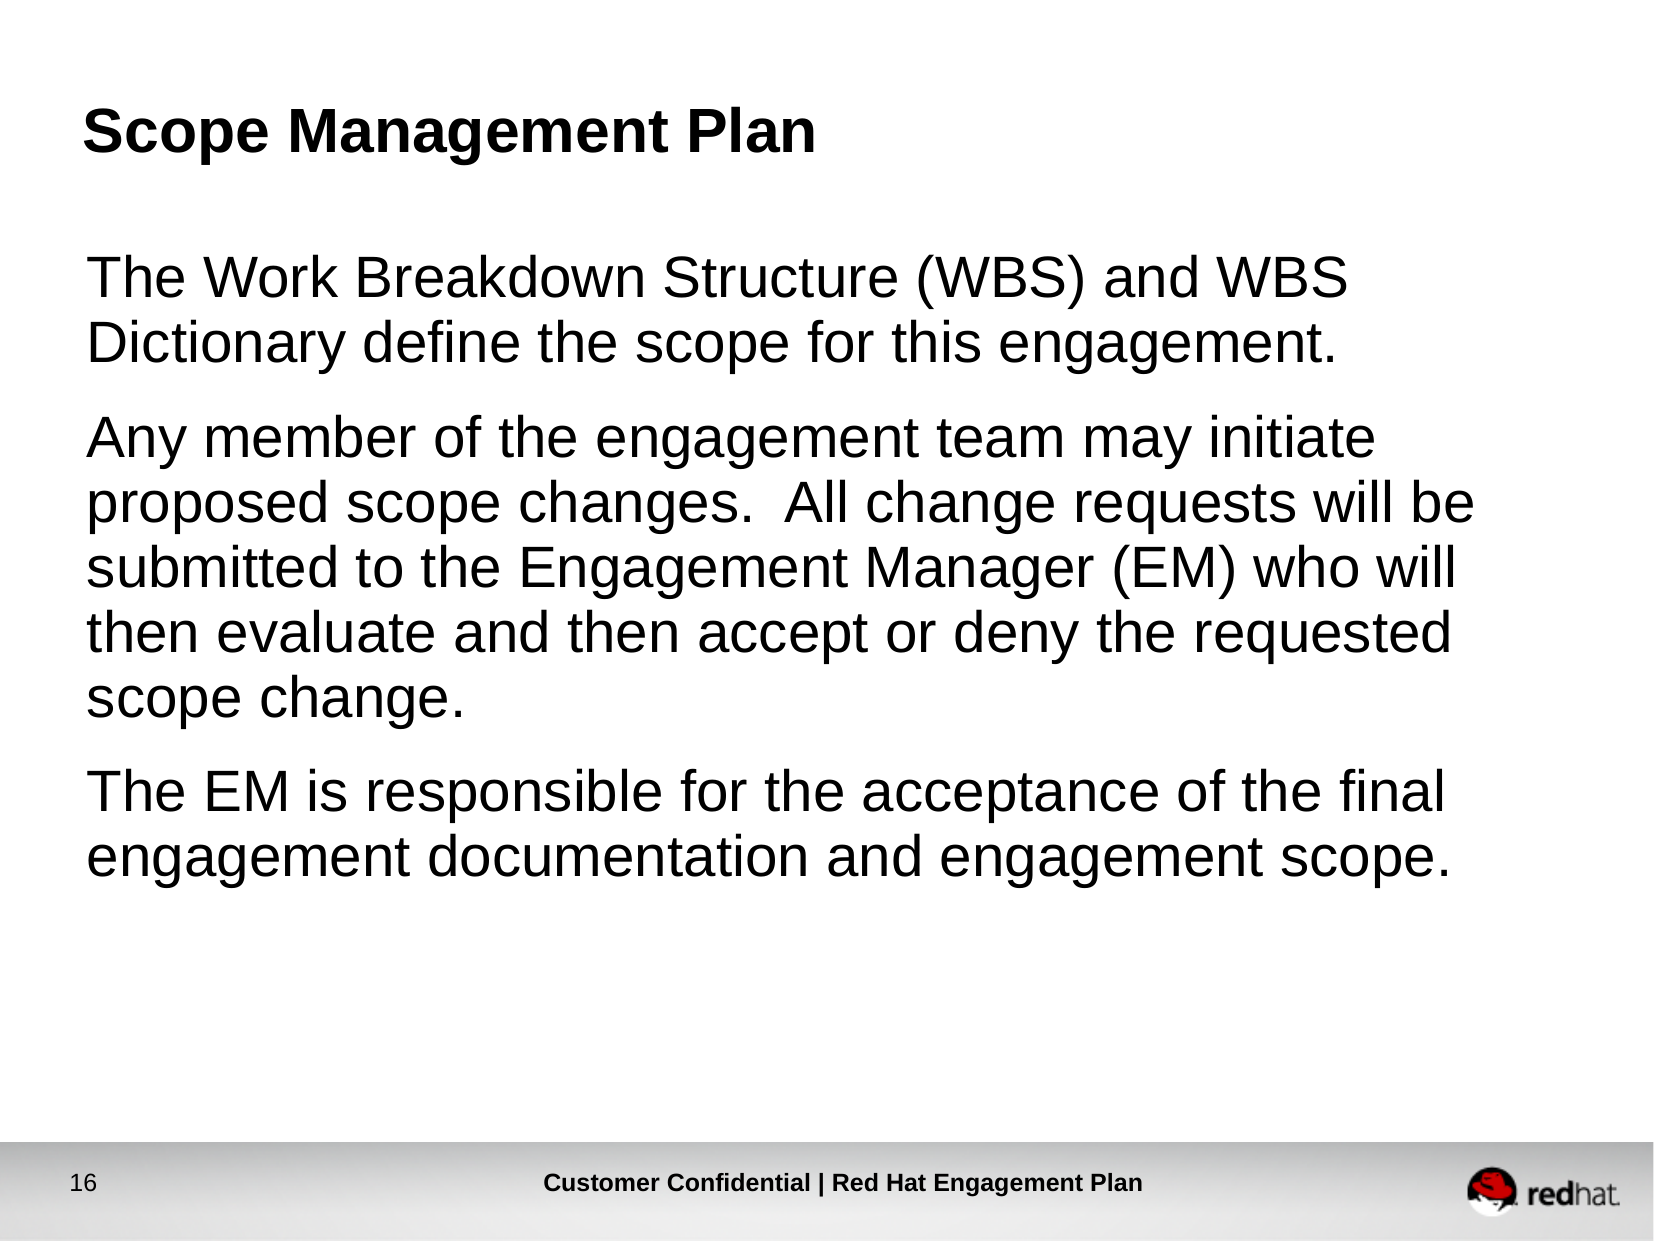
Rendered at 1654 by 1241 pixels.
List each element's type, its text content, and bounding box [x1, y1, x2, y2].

list The Work Breakdown Structure (WBS) and WBS Dictionary define the scope for this engagement. Any member of the engagement team may initiate proposed scope changes. All change requests will be submitted to the Engagement Manager (EM) who will then evaluate and then accept or deny the requested scope change. The EM is responsible for the acceptance of the final engagement documentation and engagement scope. [86, 244, 1576, 1039]
title Scope Management Plan [82, 37, 1571, 226]
picture [0, 1142, 1654, 1241]
